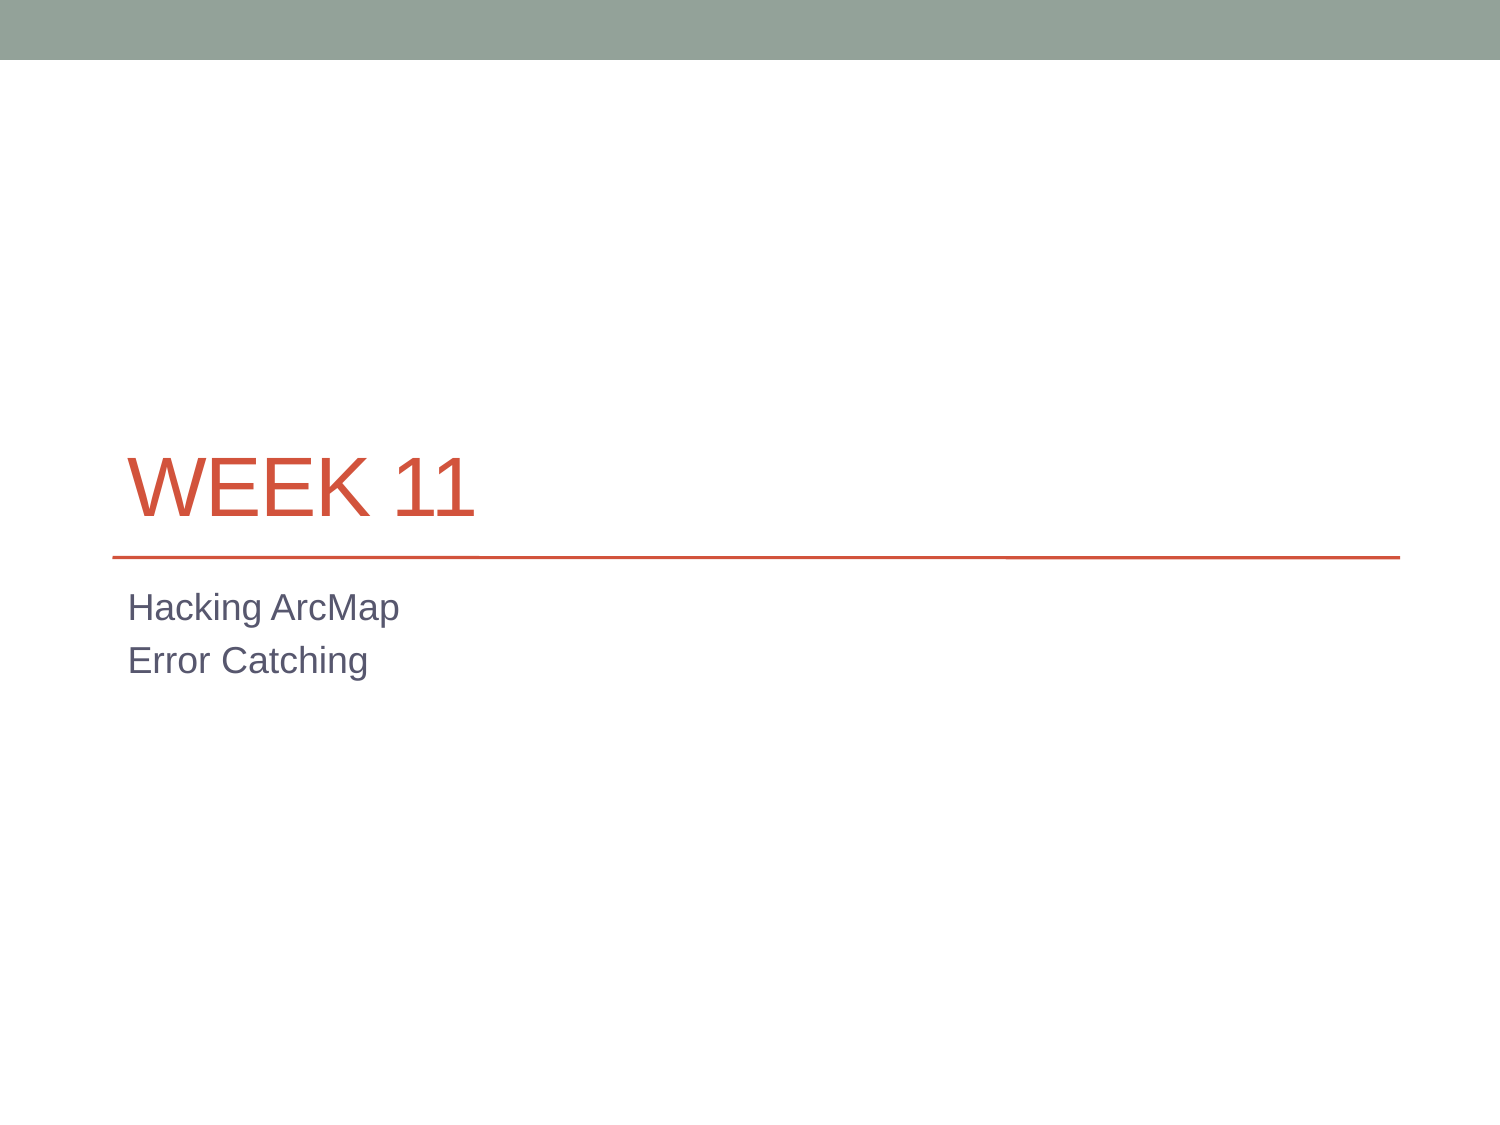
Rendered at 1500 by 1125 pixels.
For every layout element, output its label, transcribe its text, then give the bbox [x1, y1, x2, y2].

subtitle Hacking ArcMap Error Catching [112, 575, 1163, 863]
title Week 11 [112, 224, 1401, 542]
